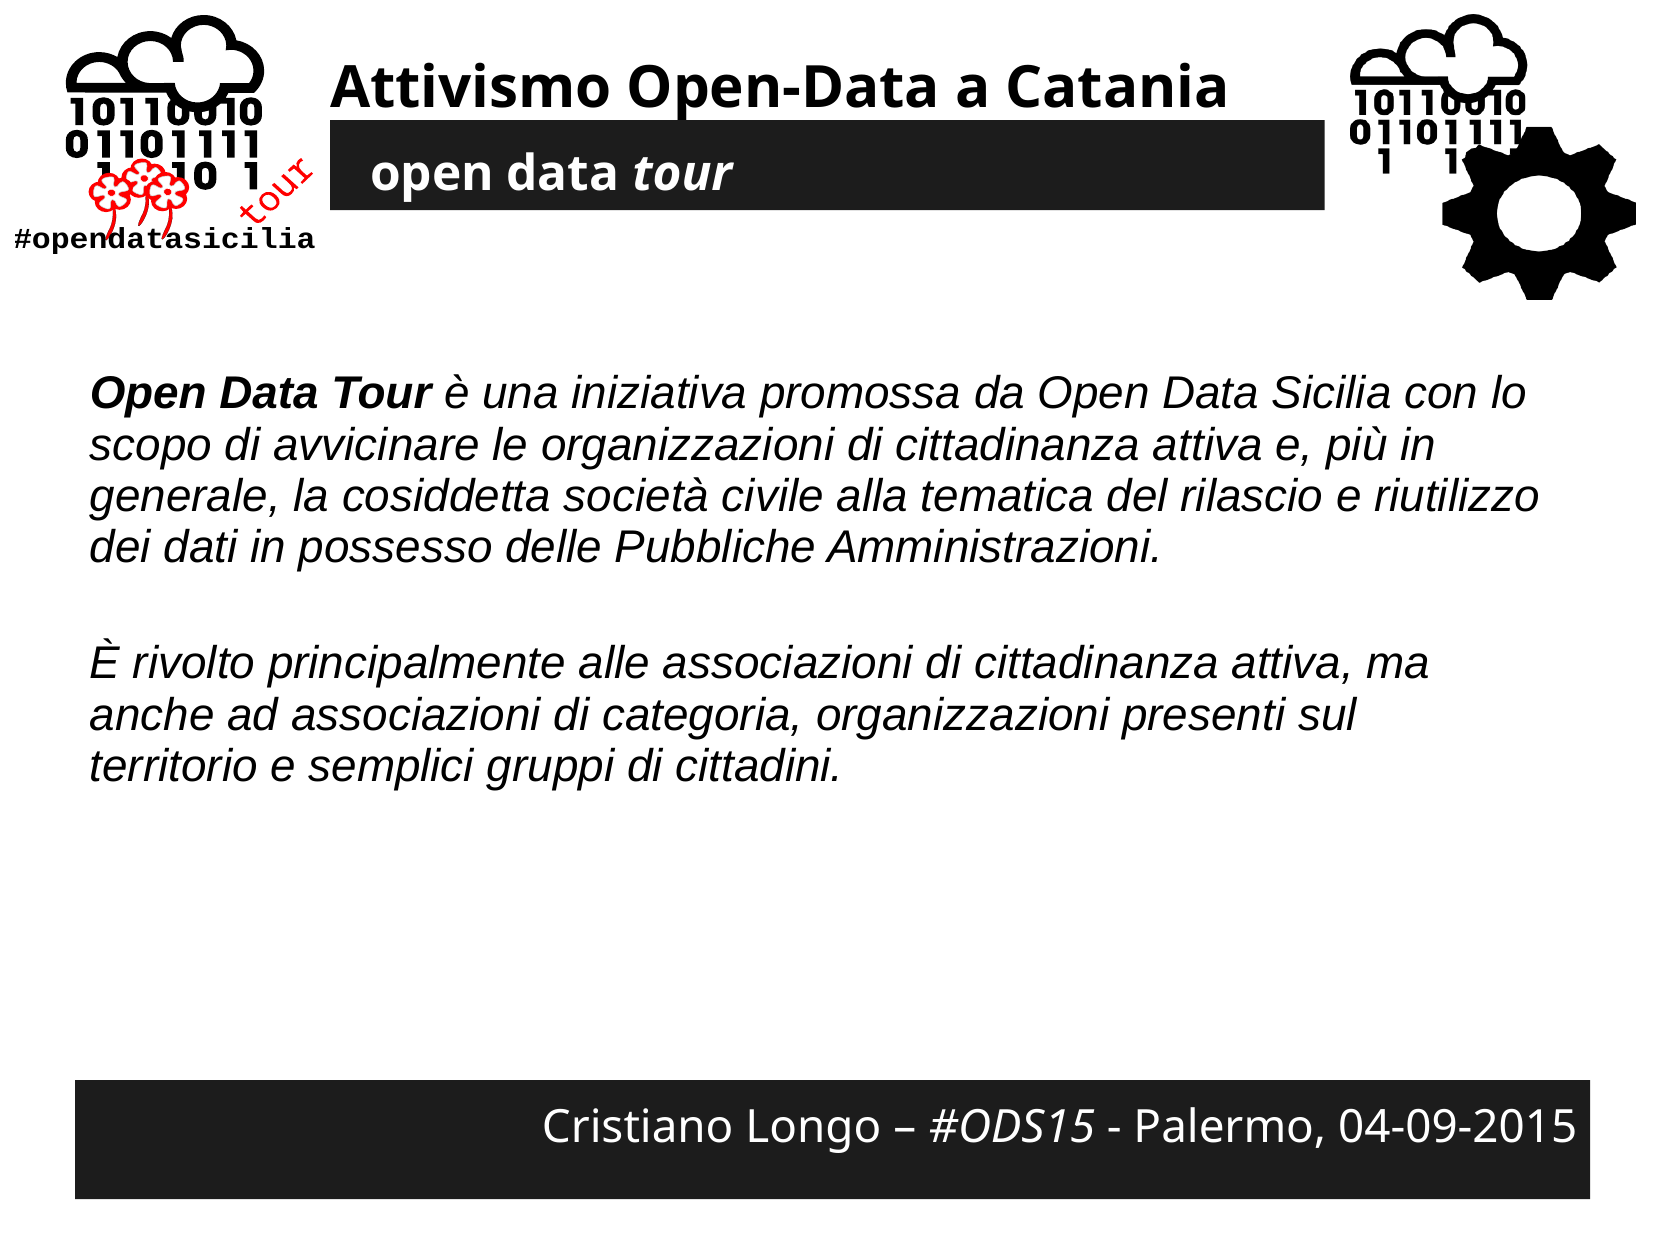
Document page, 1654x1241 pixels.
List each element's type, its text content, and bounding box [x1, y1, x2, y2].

list open data tour [330, 120, 1325, 211]
picture [15, 15, 316, 256]
list Attivismo Open-Data a Catania [330, 45, 1321, 120]
text_box È rivolto principalmente alle associazioni di cittadinanza attiva, ma anche ad associazioni di categoria, organizzazioni presenti sul territorio e semplici gruppi di cittadini. [75, 630, 1546, 799]
text_box Open Data Tour è una iniziativa promossa da Open Data Sicilia con lo scopo di avvicinare le organizzazioni di cittadinanza attiva e, più in generale, la cosiddetta società civile alla tematica del rilascio e riutilizzo dei dati in possesso delle Pubbliche Amministrazioni. [75, 360, 1606, 580]
picture [1350, 14, 1636, 301]
list Cristiano Longo – #ODS15 - Palermo, 04-09-2015 [75, 1080, 1591, 1200]
